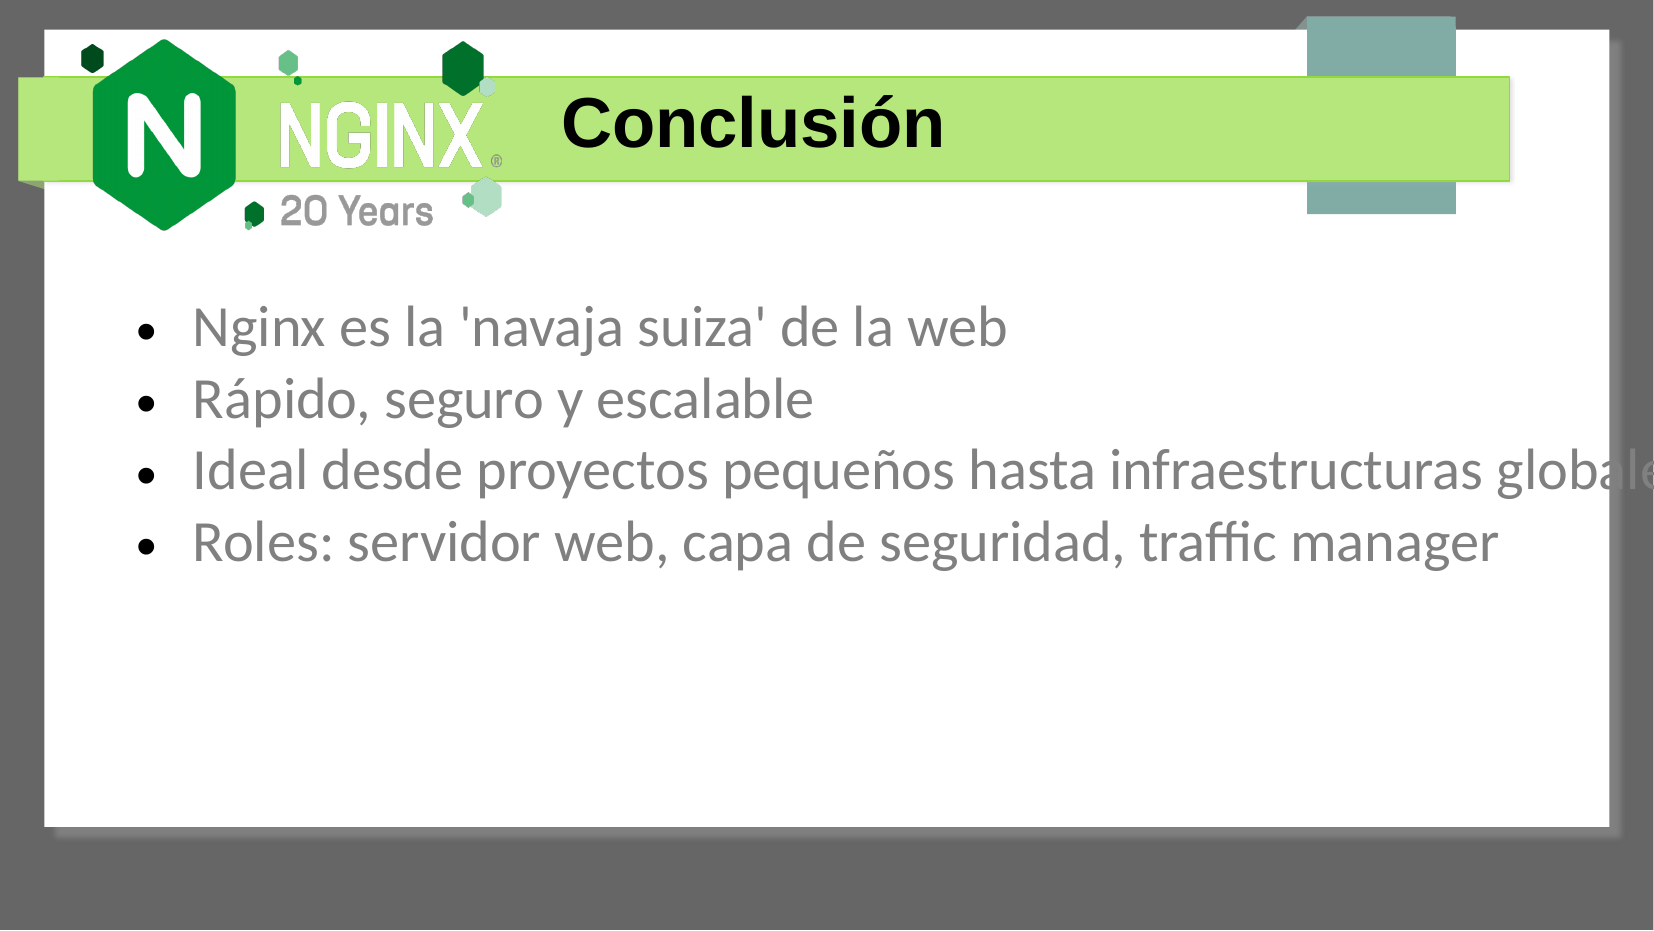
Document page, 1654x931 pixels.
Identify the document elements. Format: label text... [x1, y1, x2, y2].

title Conclusión [561, 38, 1654, 207]
text_box Nginx es la 'navaja suiza' de la web Rápido, seguro y escalable Ideal desde proyectos pequeños hasta infraestructuras globales Roles: servidor web, capa de seguridad, traffic manager [121, 295, 1654, 827]
subtitle [62, 350, 1599, 931]
picture [74, 37, 502, 237]
